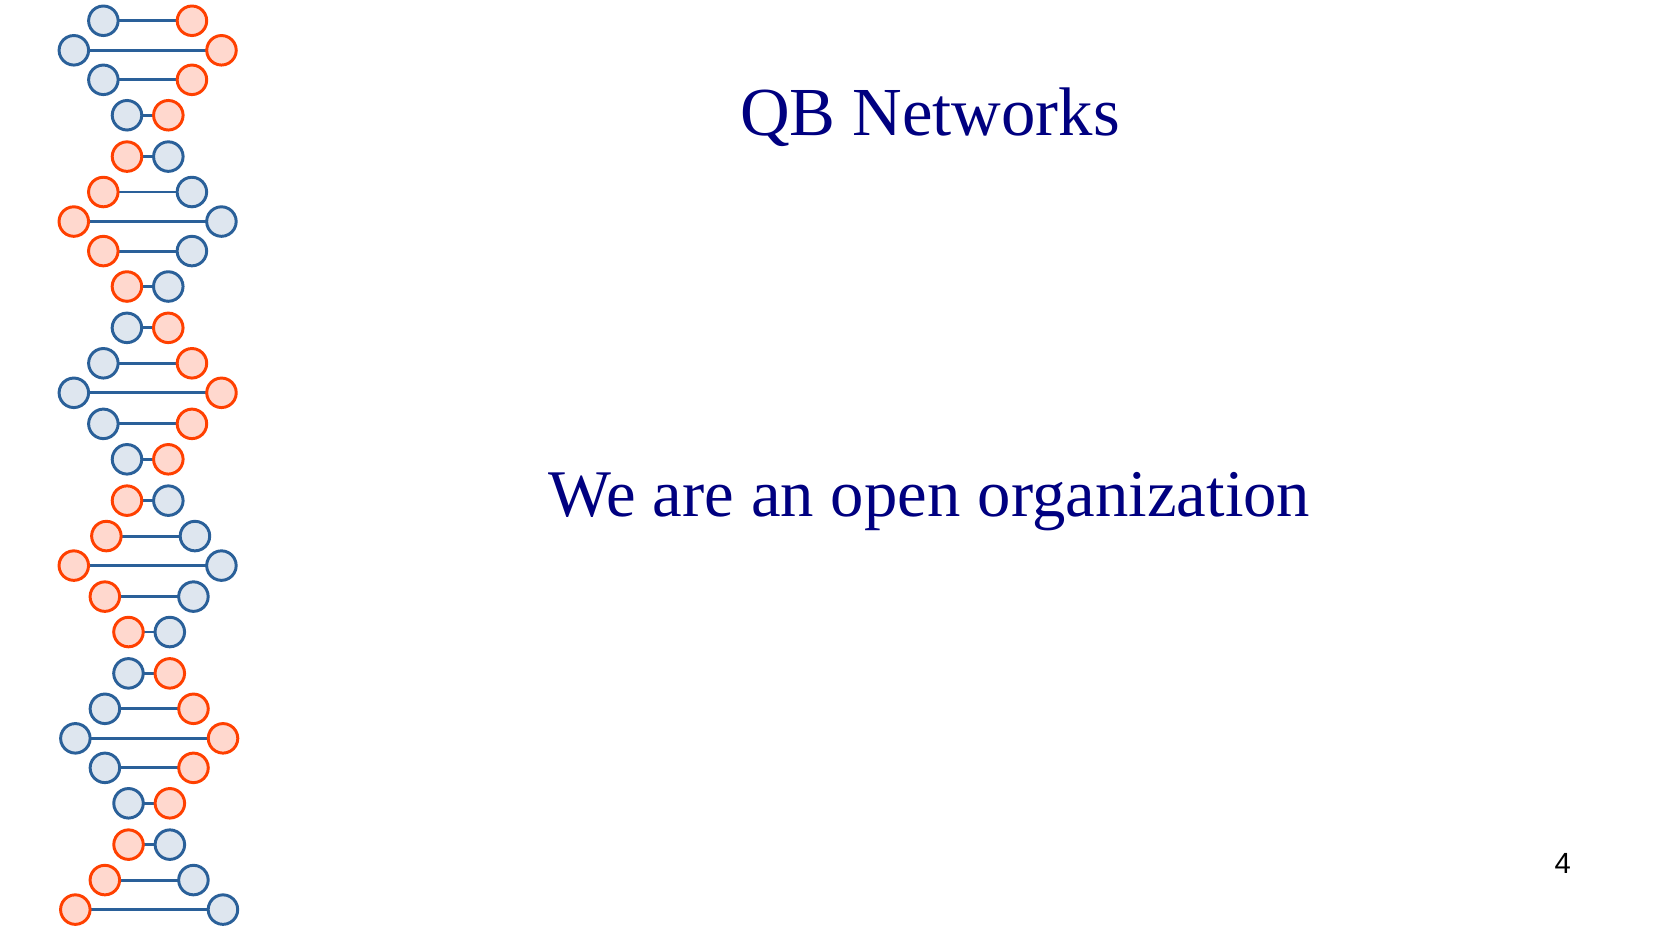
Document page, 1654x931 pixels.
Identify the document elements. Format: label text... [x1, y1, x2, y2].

title QB Networks [265, 35, 1595, 189]
subtitle We are an open organization [265, 224, 1595, 764]
